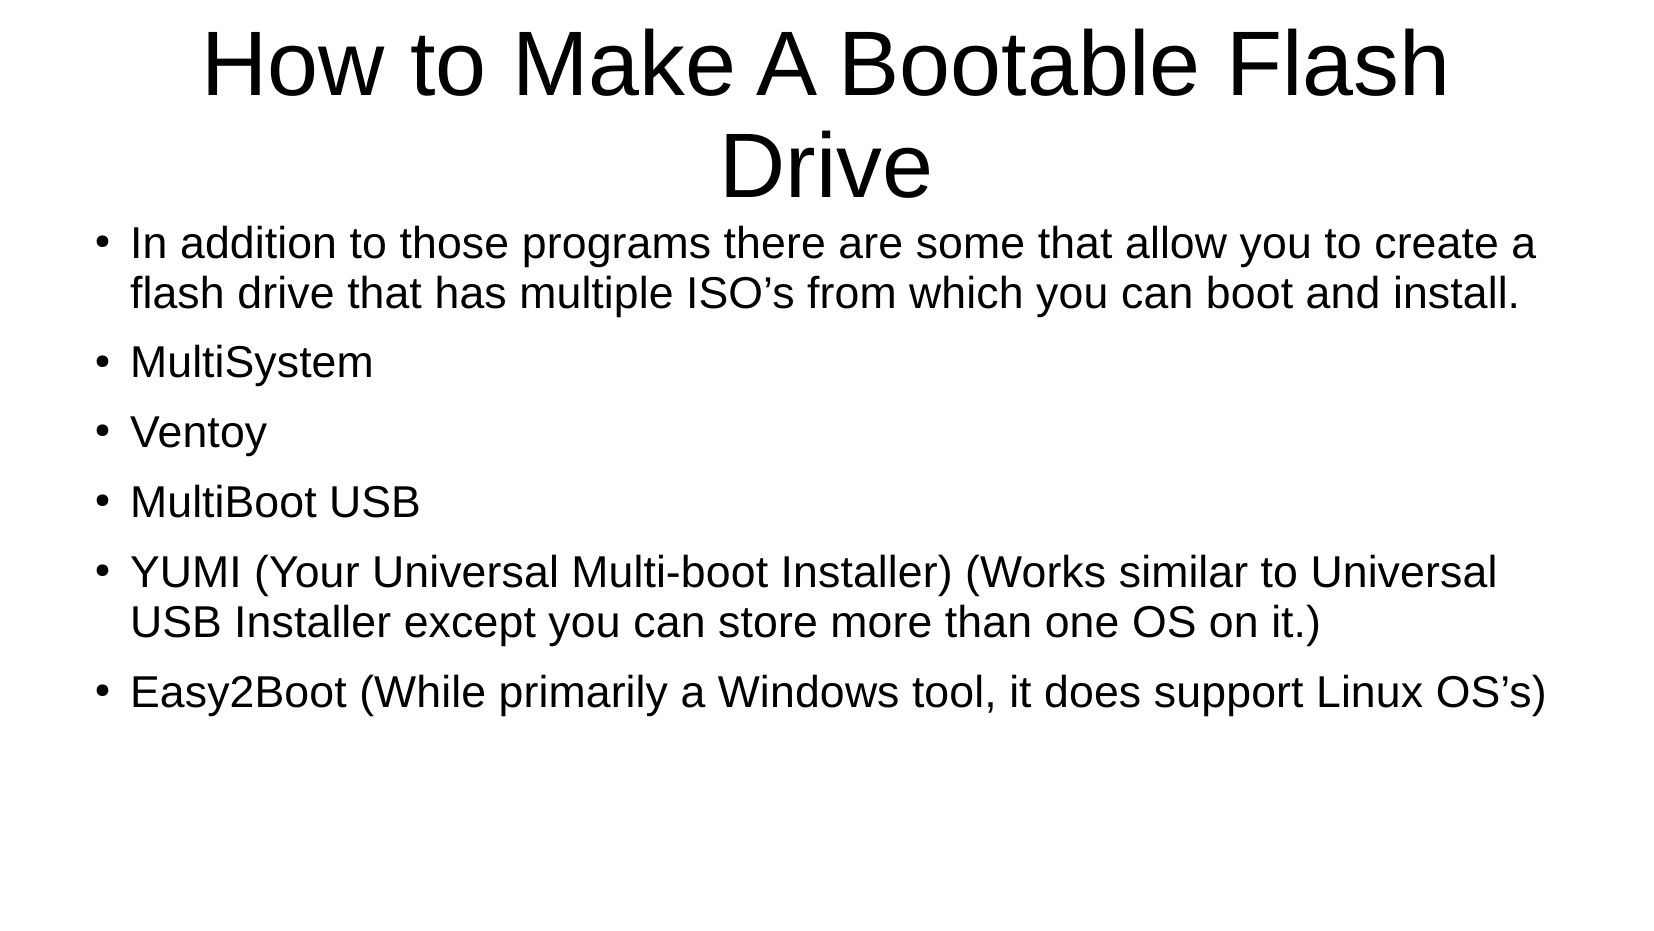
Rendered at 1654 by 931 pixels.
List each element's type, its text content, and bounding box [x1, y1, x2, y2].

title How to Make A Bootable Flash Drive [82, 12, 1571, 217]
list In addition to those programs there are some that allow you to create a flash drive that has multiple ISO’s from which you can boot and install. MultiSystem Ventoy MultiBoot USB YUMI (Your Universal Multi-boot Installer) (Works similar to Universal USB Installer except you can store more than one OS on it.) Easy2Boot (While primarily a Windows tool, it does support Linux OS’s) [82, 217, 1571, 758]
